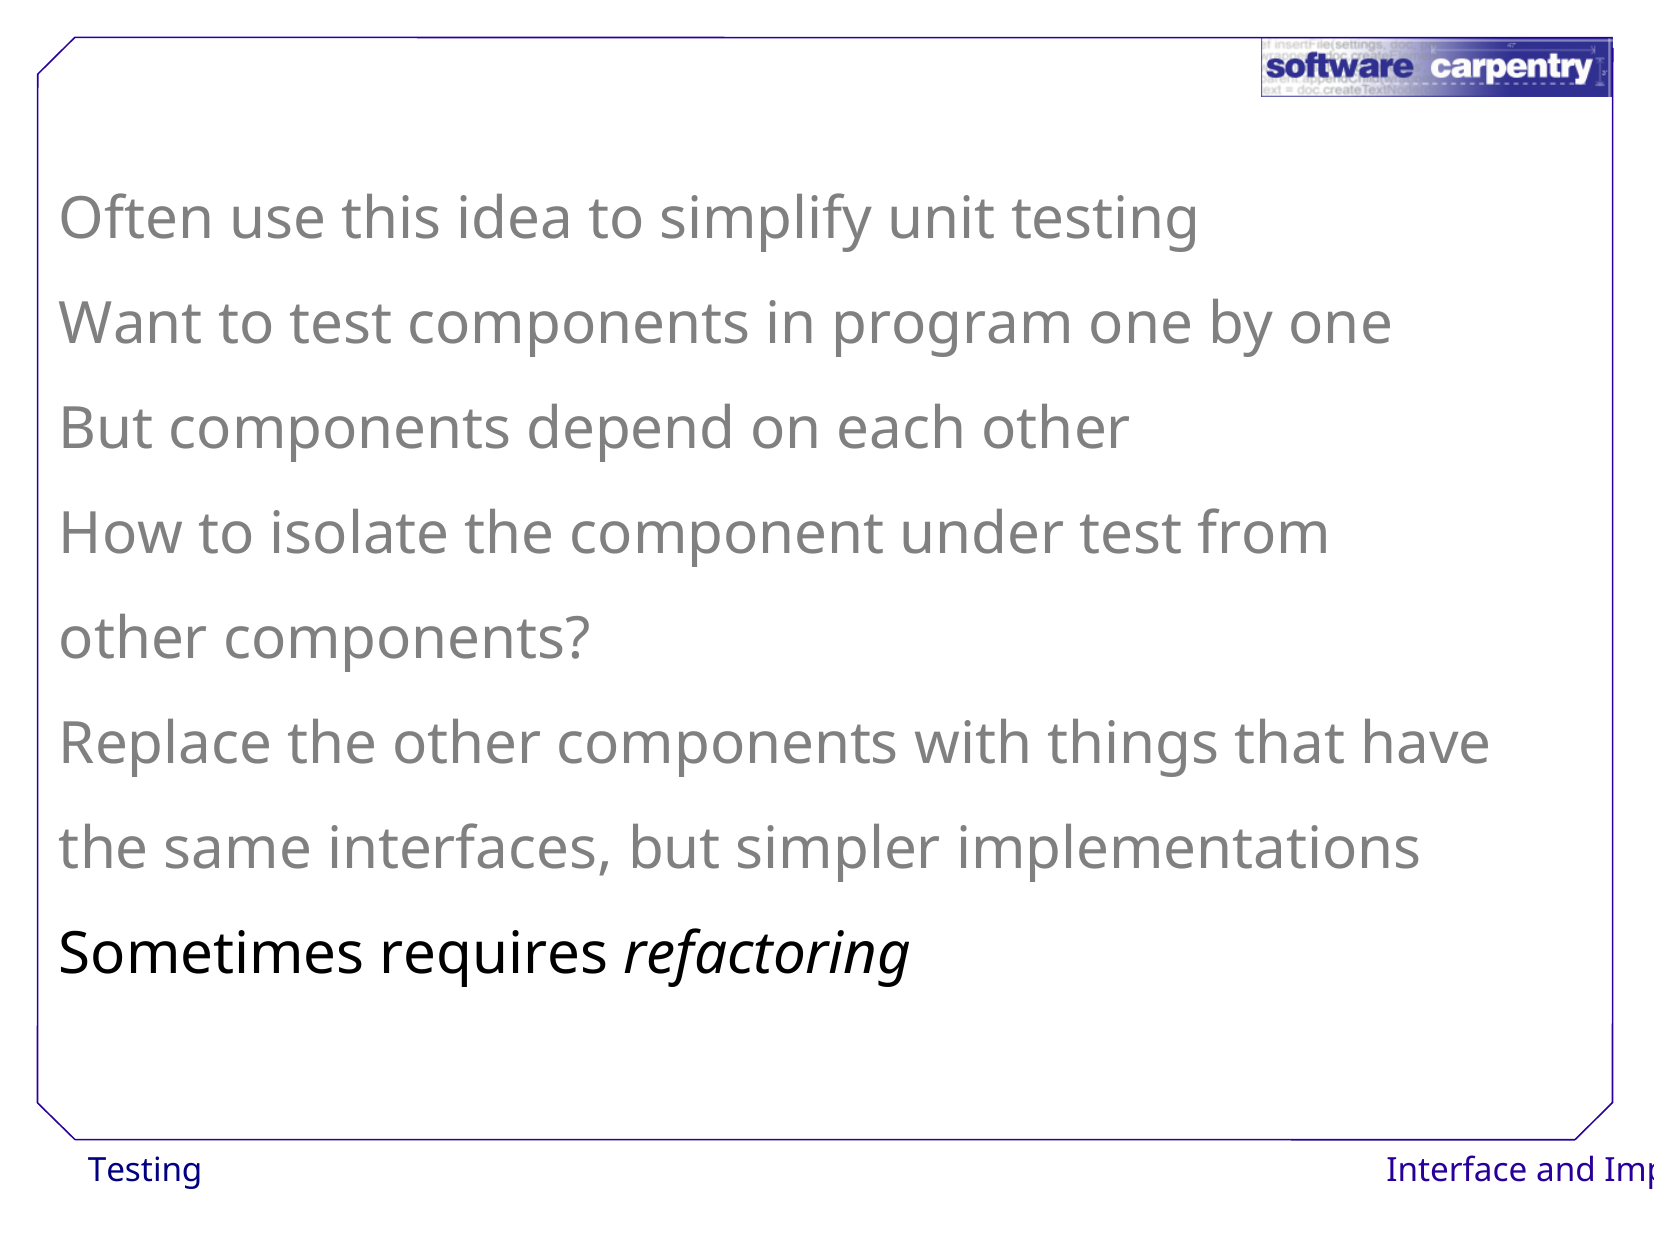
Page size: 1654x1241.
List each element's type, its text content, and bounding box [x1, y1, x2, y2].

text_box Often use this idea to simplify unit testing Want to test components in program one by one But components depend on each other How to isolate the component under test from other components? Replace the other components with things that have the same interfaces, but simpler implementations Sometimes requires refactoring [44, 137, 1654, 993]
picture [1261, 39, 1613, 97]
